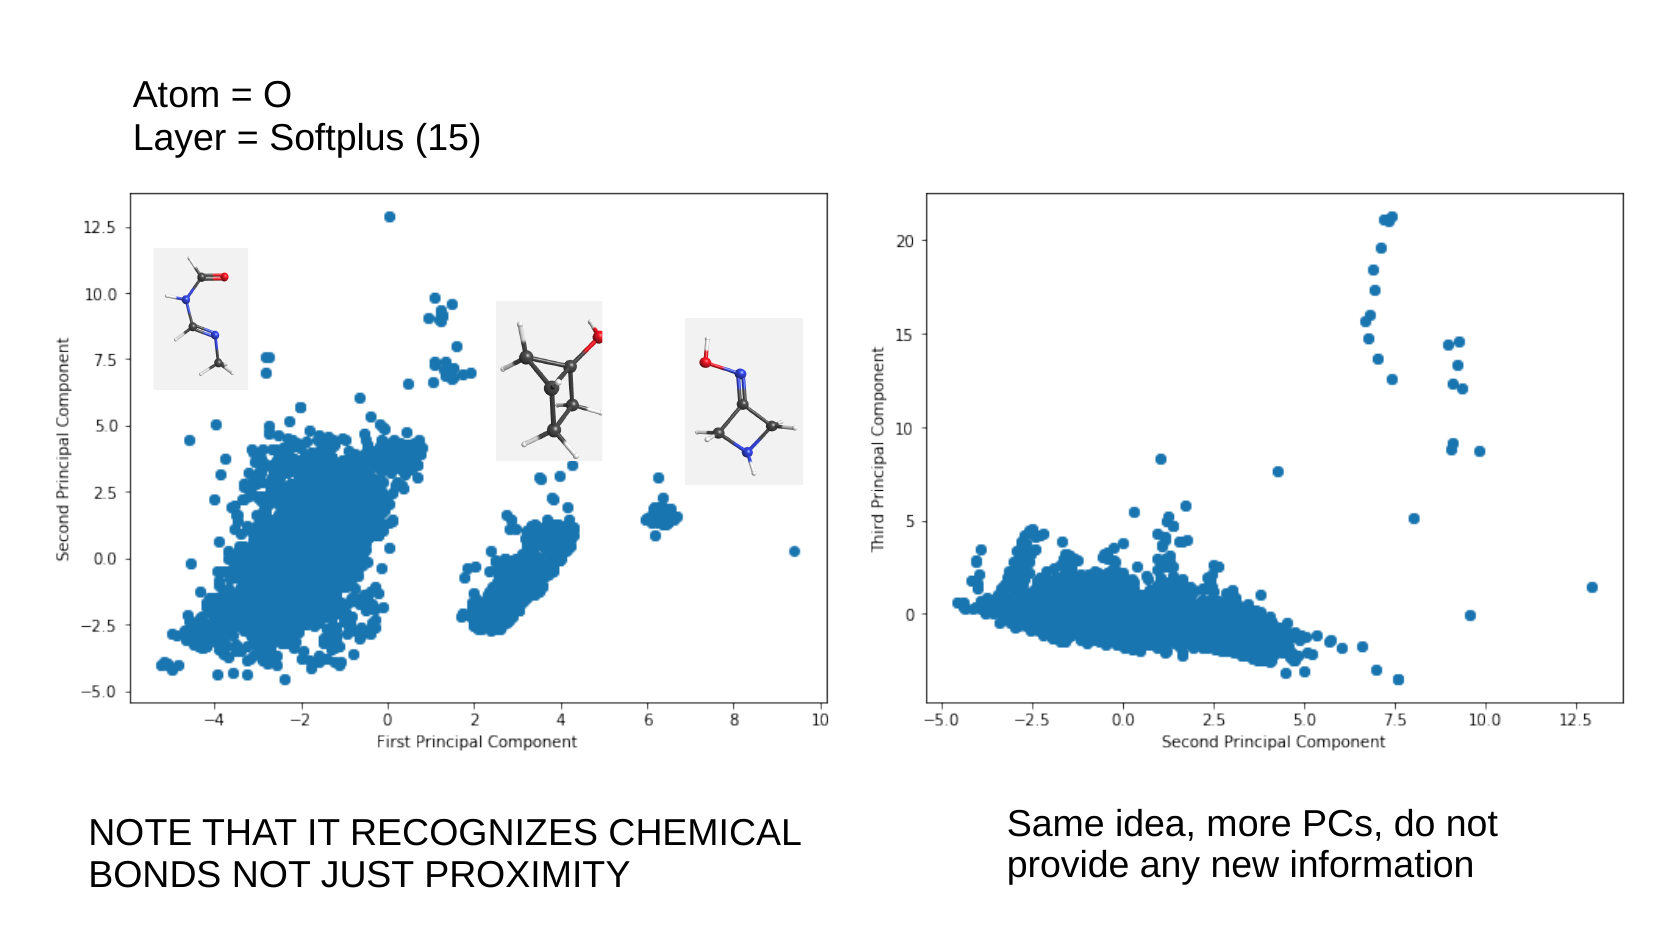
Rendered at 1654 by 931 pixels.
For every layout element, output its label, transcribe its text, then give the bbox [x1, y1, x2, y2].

text_box Atom = O Layer = Softplus (15) [118, 66, 497, 166]
picture [47, 182, 841, 762]
picture [862, 182, 1634, 762]
text_box Same idea, more PCs, do not provide any new information [992, 794, 1536, 931]
text_box NOTE THAT IT RECOGNIZES CHEMICAL BONDS NOT JUST PROXIMITY [73, 804, 922, 931]
